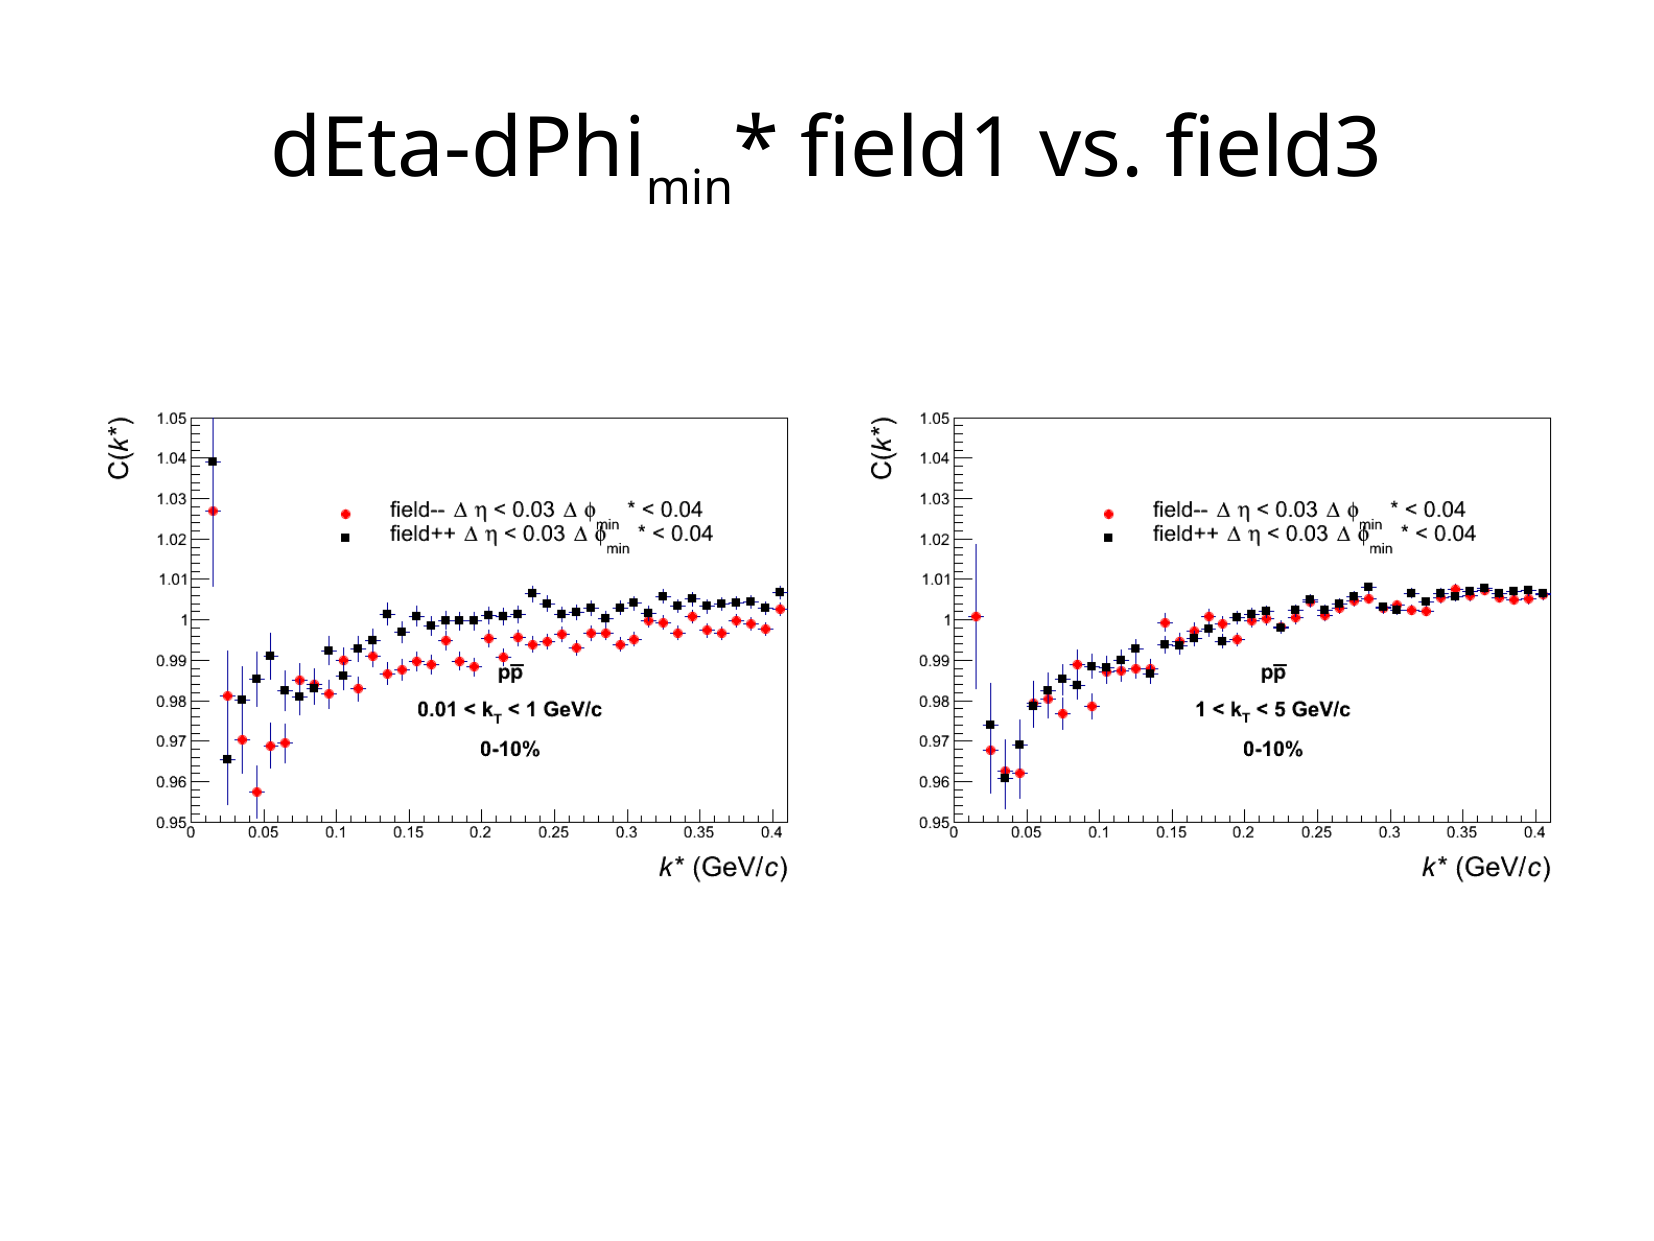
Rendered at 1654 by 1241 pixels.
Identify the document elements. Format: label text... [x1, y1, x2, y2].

picture [845, 403, 1572, 897]
picture [82, 403, 809, 897]
title dEta-dPhimin* field1 vs. field3 [82, 49, 1571, 257]
